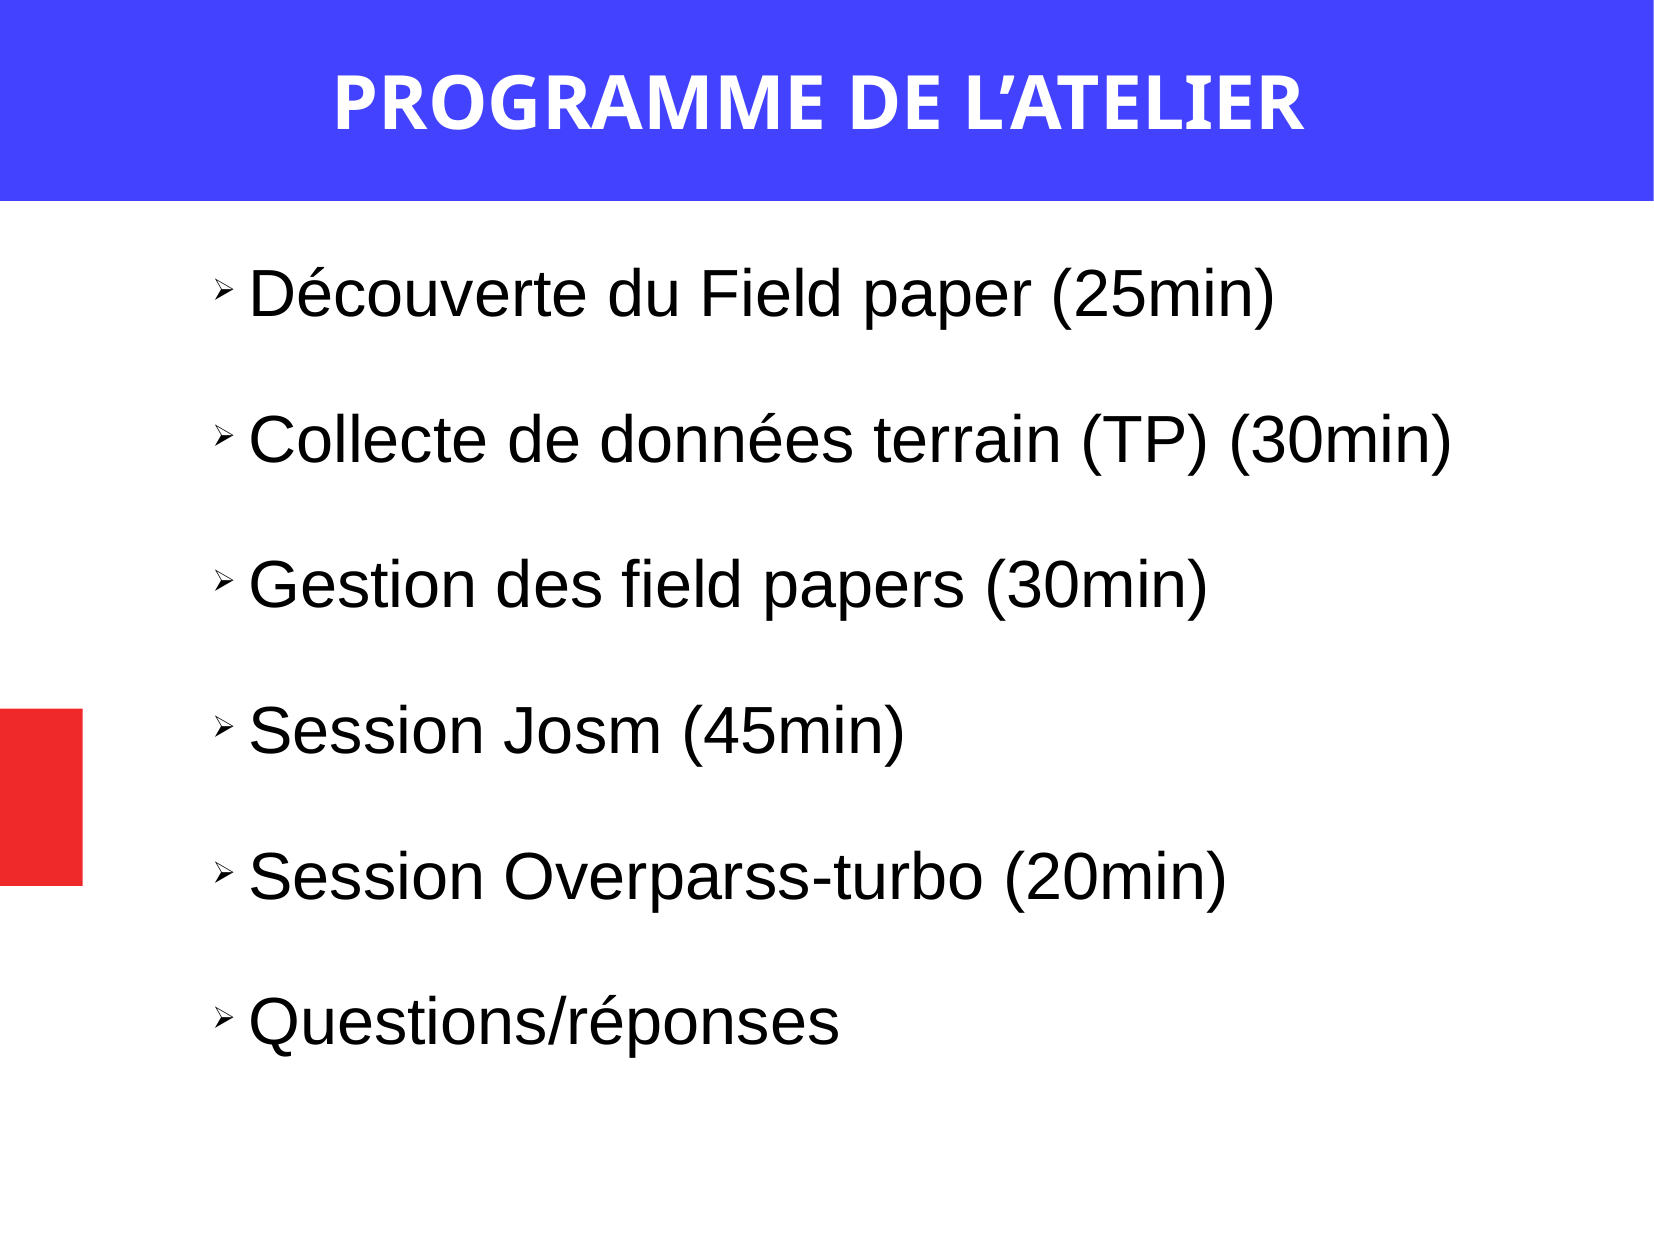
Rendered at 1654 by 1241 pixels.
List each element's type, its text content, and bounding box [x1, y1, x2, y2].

subtitle Découverte du Field paper (25min) Collecte de données terrain (TP) (30min) Gestion des field papers (30min) Session Josm (45min) Session Overparss-turbo (20min) Questions/réponses [200, 256, 1654, 1205]
title PROGRAMME DE L’ATELIER [0, 0, 1654, 201]
